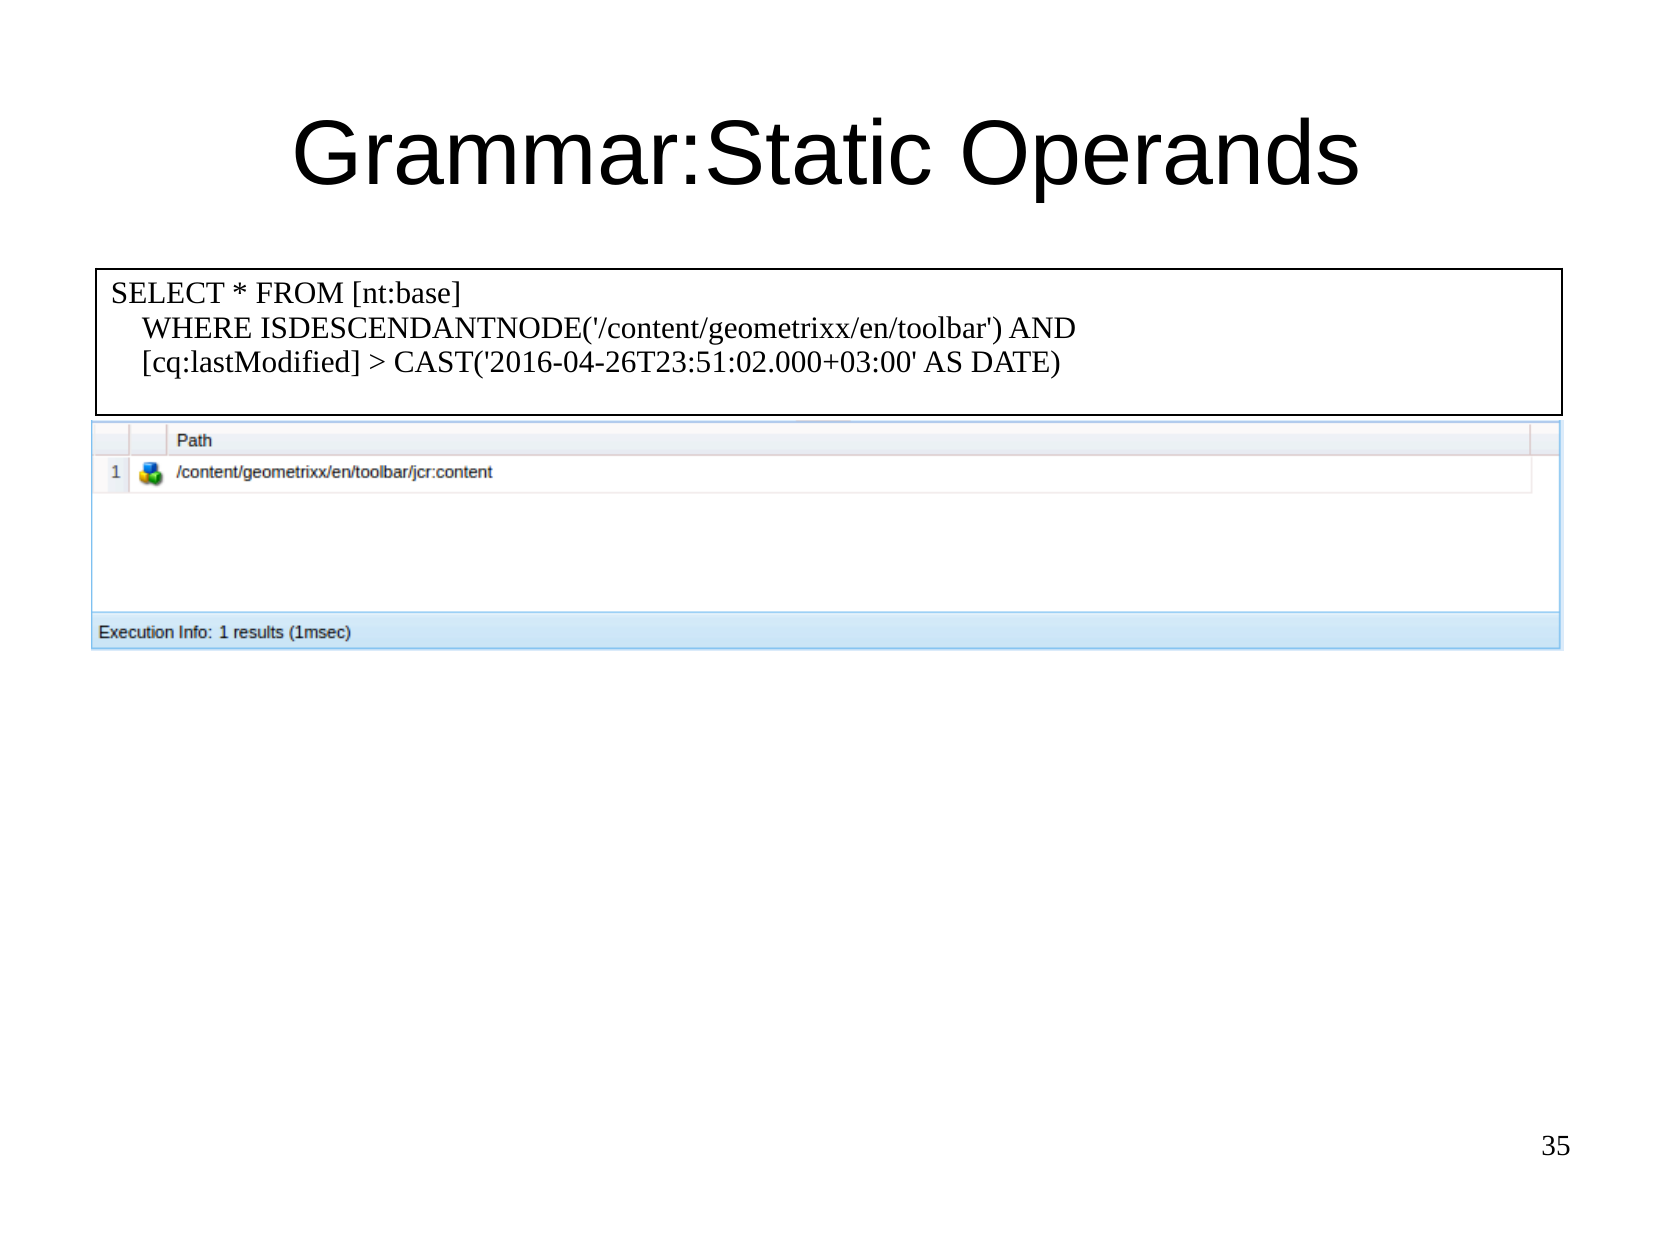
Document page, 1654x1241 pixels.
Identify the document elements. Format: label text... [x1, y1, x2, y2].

table_header SELECT * FROM [nt:base] WHERE ISDESCENDANTNODE('/content/geometrixx/en/toolbar') AND [cq:lastModified] > CAST('2016-04-26T23:51:02.000+03:00' AS DATE) [97, 270, 1561, 414]
title Grammar:Static Operands [83, 49, 1572, 257]
picture [91, 420, 1564, 651]
